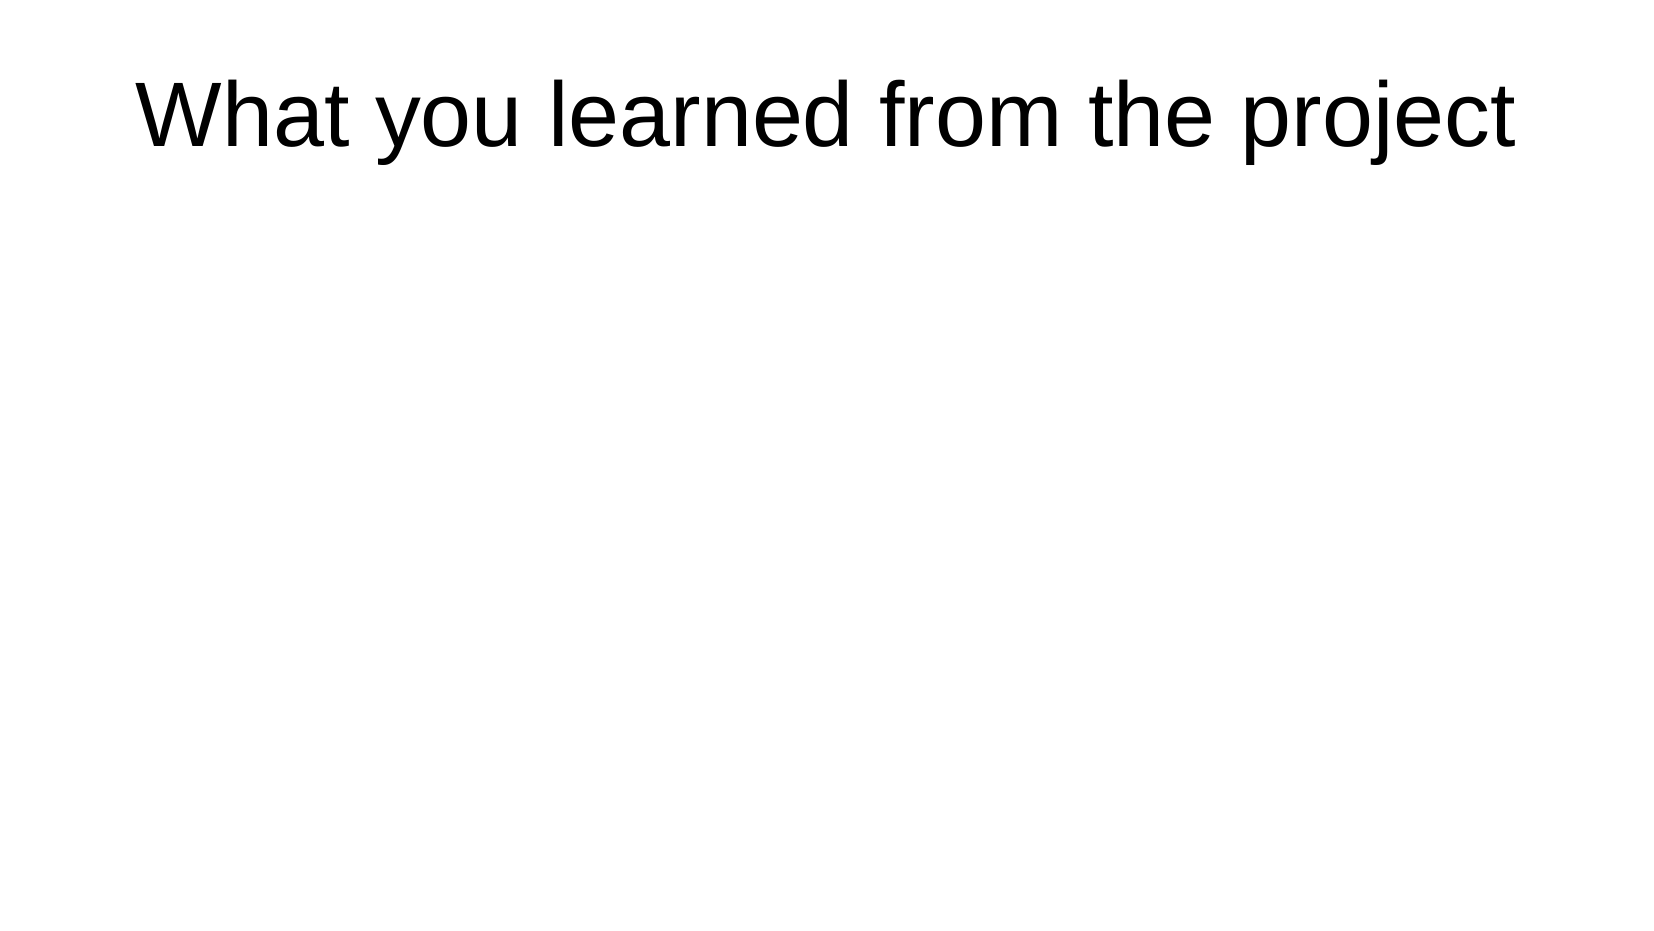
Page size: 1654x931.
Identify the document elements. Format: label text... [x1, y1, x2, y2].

title What you learned from the project [82, 37, 1571, 193]
